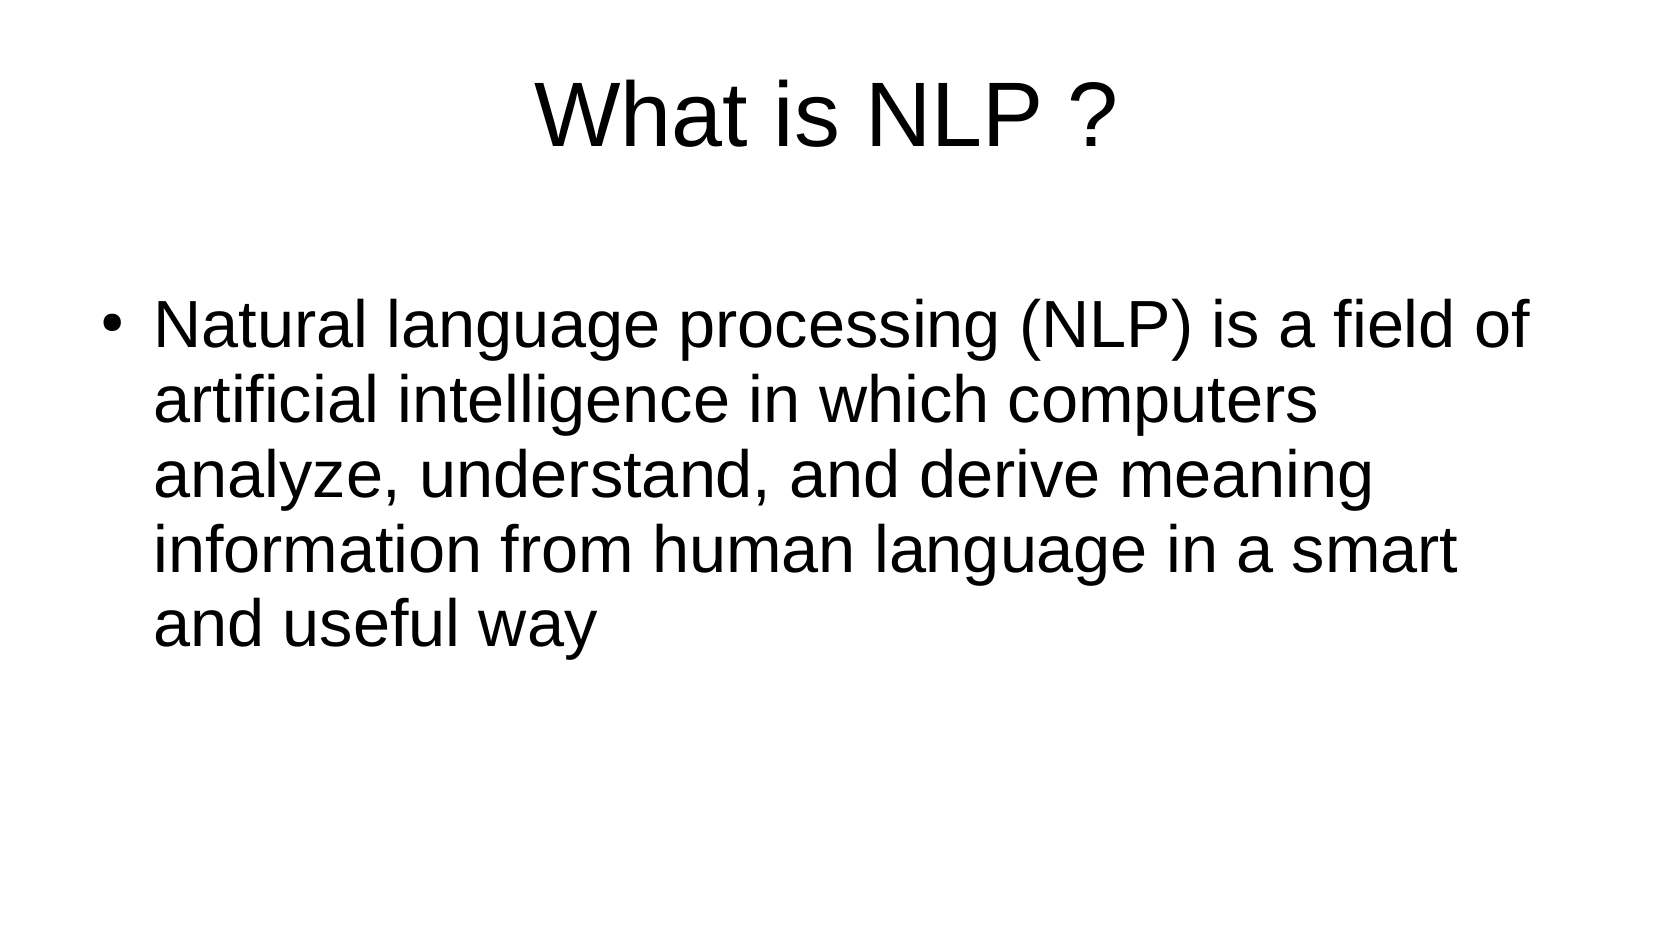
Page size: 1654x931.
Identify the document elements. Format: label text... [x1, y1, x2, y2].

list Natural language processing (NLP) is a field of artificial intelligence in which computers analyze, understand, and derive meaning information from human language in a smart and useful way [82, 287, 1571, 827]
title What is NLP ? [82, 37, 1571, 193]
